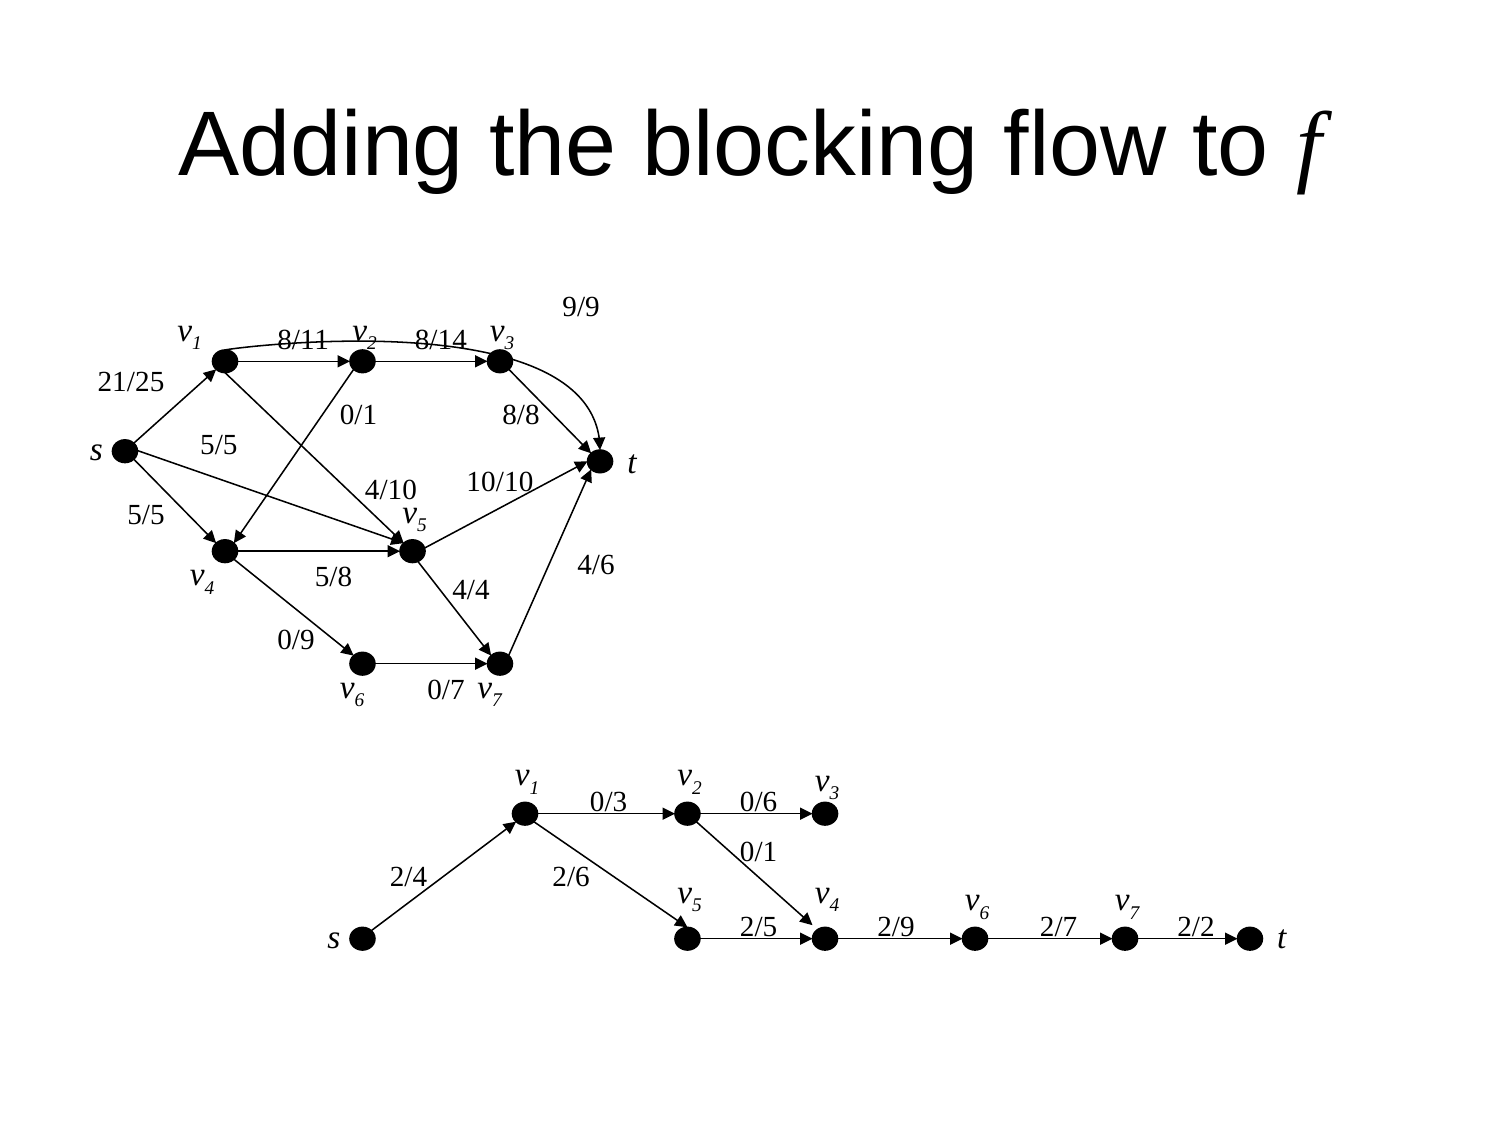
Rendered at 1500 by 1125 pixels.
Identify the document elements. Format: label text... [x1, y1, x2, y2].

text_box 4/4 [437, 562, 526, 613]
text_box [126, 439, 138, 449]
text_box 2/7 [1024, 899, 1113, 938]
text_box v7 [462, 657, 550, 719]
text_box [587, 450, 612, 473]
text_box [1112, 927, 1138, 951]
text_box 8/11 [262, 312, 351, 363]
text_box 2/5 [724, 899, 813, 951]
text_box [352, 652, 373, 657]
text_box 0/3 [574, 774, 663, 826]
text_box 2/9 [862, 899, 951, 951]
text_box 5/5 [187, 424, 251, 461]
text_box [813, 811, 838, 826]
text_box v6 [324, 657, 413, 719]
text_box 0/1 [324, 387, 413, 438]
text_box v6 [949, 869, 1038, 931]
text_box v1 [499, 744, 588, 806]
text_box [962, 927, 988, 951]
text_box 4/6 [562, 537, 651, 588]
text_box 2/2 [1162, 899, 1251, 951]
text_box 10/10 [462, 462, 538, 498]
text_box v3 [474, 299, 563, 361]
text_box 0/1 [724, 824, 813, 876]
text_box [400, 544, 410, 559]
text_box [407, 544, 424, 552]
text_box [350, 361, 375, 373]
text_box [813, 927, 838, 951]
text_box v1 [162, 299, 250, 361]
text_box 0/9 [262, 612, 351, 663]
text_box 21/25 [87, 362, 175, 398]
text_box v5 [387, 482, 475, 544]
text_box 9/9 [549, 287, 613, 323]
text_box v4 [799, 862, 888, 924]
text_box v4 [174, 544, 263, 606]
text_box v2 [337, 299, 426, 361]
text_box 5/5 [112, 487, 201, 538]
text_box 0/7 [412, 662, 501, 713]
text_box t [1262, 907, 1313, 963]
text_box [489, 652, 508, 657]
text_box 0/6 [724, 774, 813, 824]
text_box v3 [799, 750, 888, 811]
text_box s [312, 907, 363, 963]
text_box [674, 927, 700, 951]
text_box [363, 927, 376, 951]
text_box 2/4 [375, 849, 463, 901]
title Adding the blocking flow to f [75, 45, 1426, 233]
text_box [404, 557, 417, 563]
text_box [487, 361, 513, 373]
text_box s [74, 419, 126, 476]
text_box [212, 350, 238, 373]
text_box v7 [1099, 869, 1188, 931]
text_box 8/8 [487, 387, 576, 438]
text_box 4/10 [349, 462, 438, 513]
text_box [512, 806, 538, 826]
text_box 5/8 [300, 549, 388, 601]
text_box [415, 550, 426, 561]
text_box v2 [662, 744, 751, 806]
text_box 2/7 [1024, 939, 1113, 951]
text_box v5 [662, 862, 751, 924]
text_box [1251, 927, 1262, 950]
text_box v1 [232, 349, 250, 361]
text_box 2/6 [537, 849, 625, 901]
text_box [217, 539, 233, 544]
text_box 8/14 [399, 312, 488, 363]
text_box [675, 806, 700, 826]
text_box t [612, 432, 663, 488]
text_box [126, 448, 138, 463]
